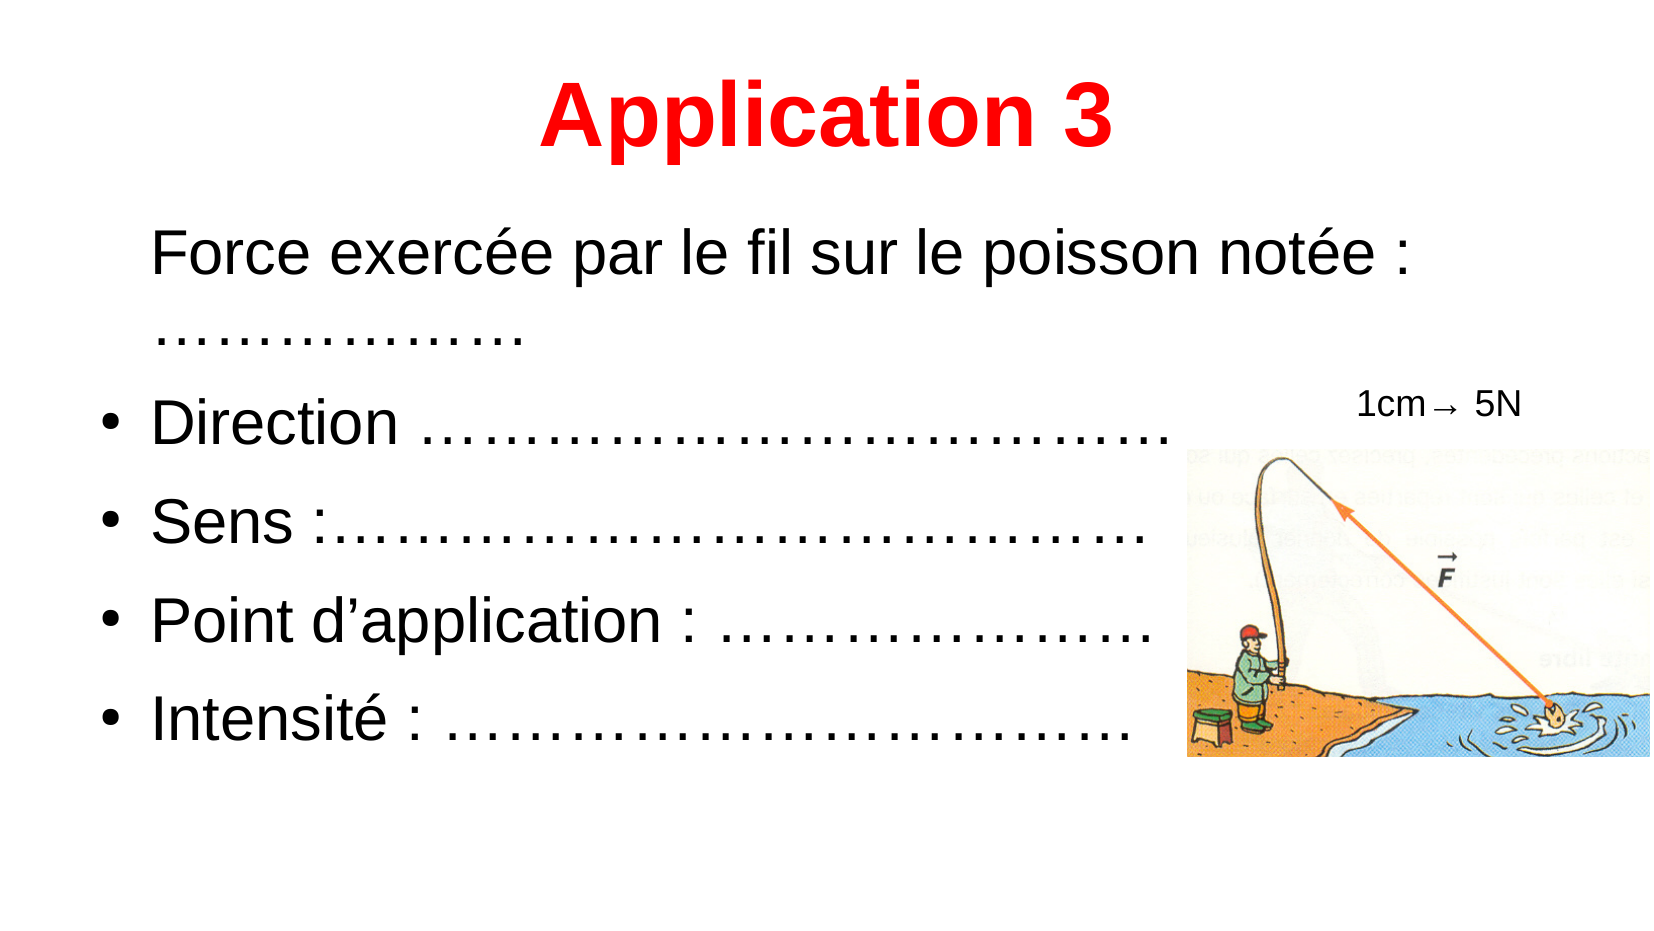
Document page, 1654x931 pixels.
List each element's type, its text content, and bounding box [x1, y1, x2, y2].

text_box 1cm→ 5N [1341, 375, 1538, 432]
title Application 3 [82, 37, 1571, 193]
picture [1187, 449, 1651, 758]
list Force exercée par le fil sur le poisson notée : ……………… Direction ……………………………… Sens :………………………………… Point d’application : ………………… Intensité : …………………………… [82, 217, 1571, 758]
